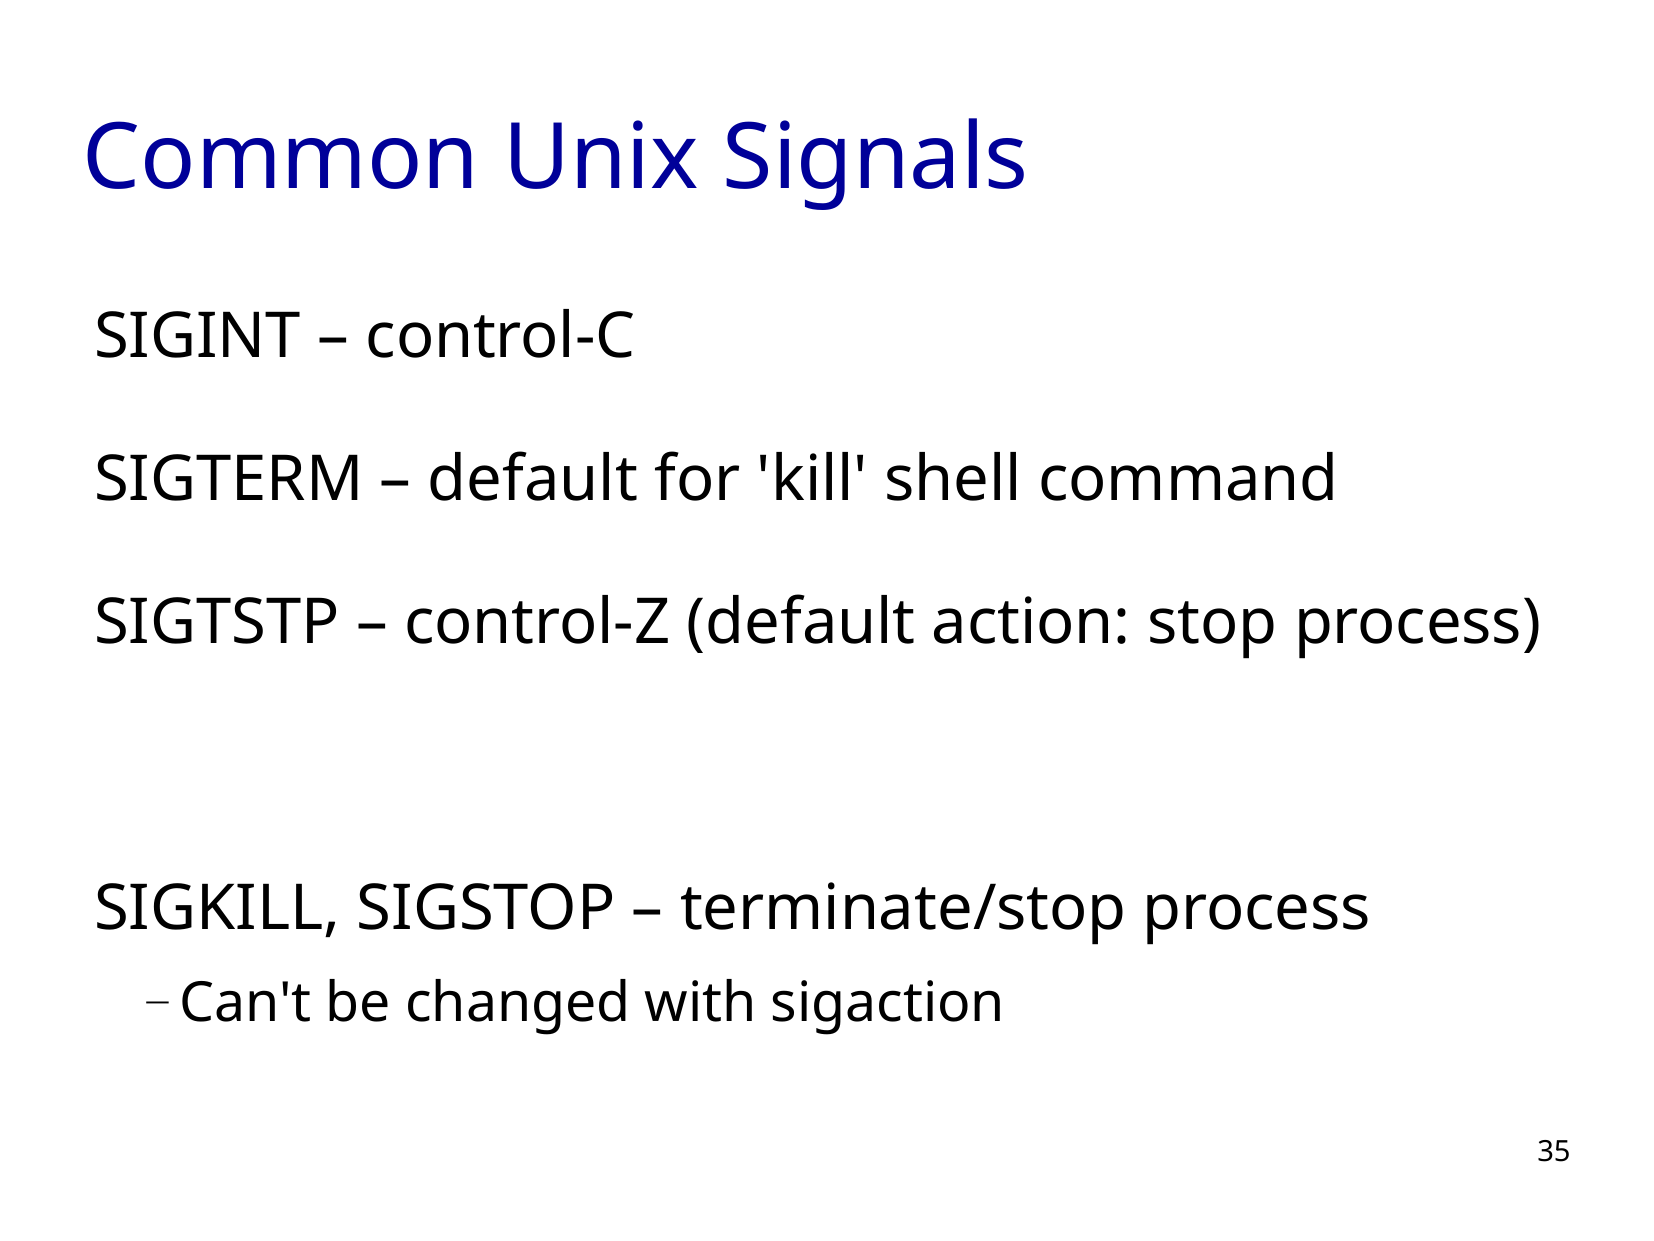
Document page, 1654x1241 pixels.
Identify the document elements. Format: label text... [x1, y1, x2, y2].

title Common Unix Signals [82, 49, 1571, 257]
list SIGINT – control-C SIGTERM – default for 'kill' shell command SIGTSTP – control-Z (default action: stop process) SIGKILL, SIGSTOP – terminate/stop process Can't be changed with sigaction [60, 290, 1571, 1096]
